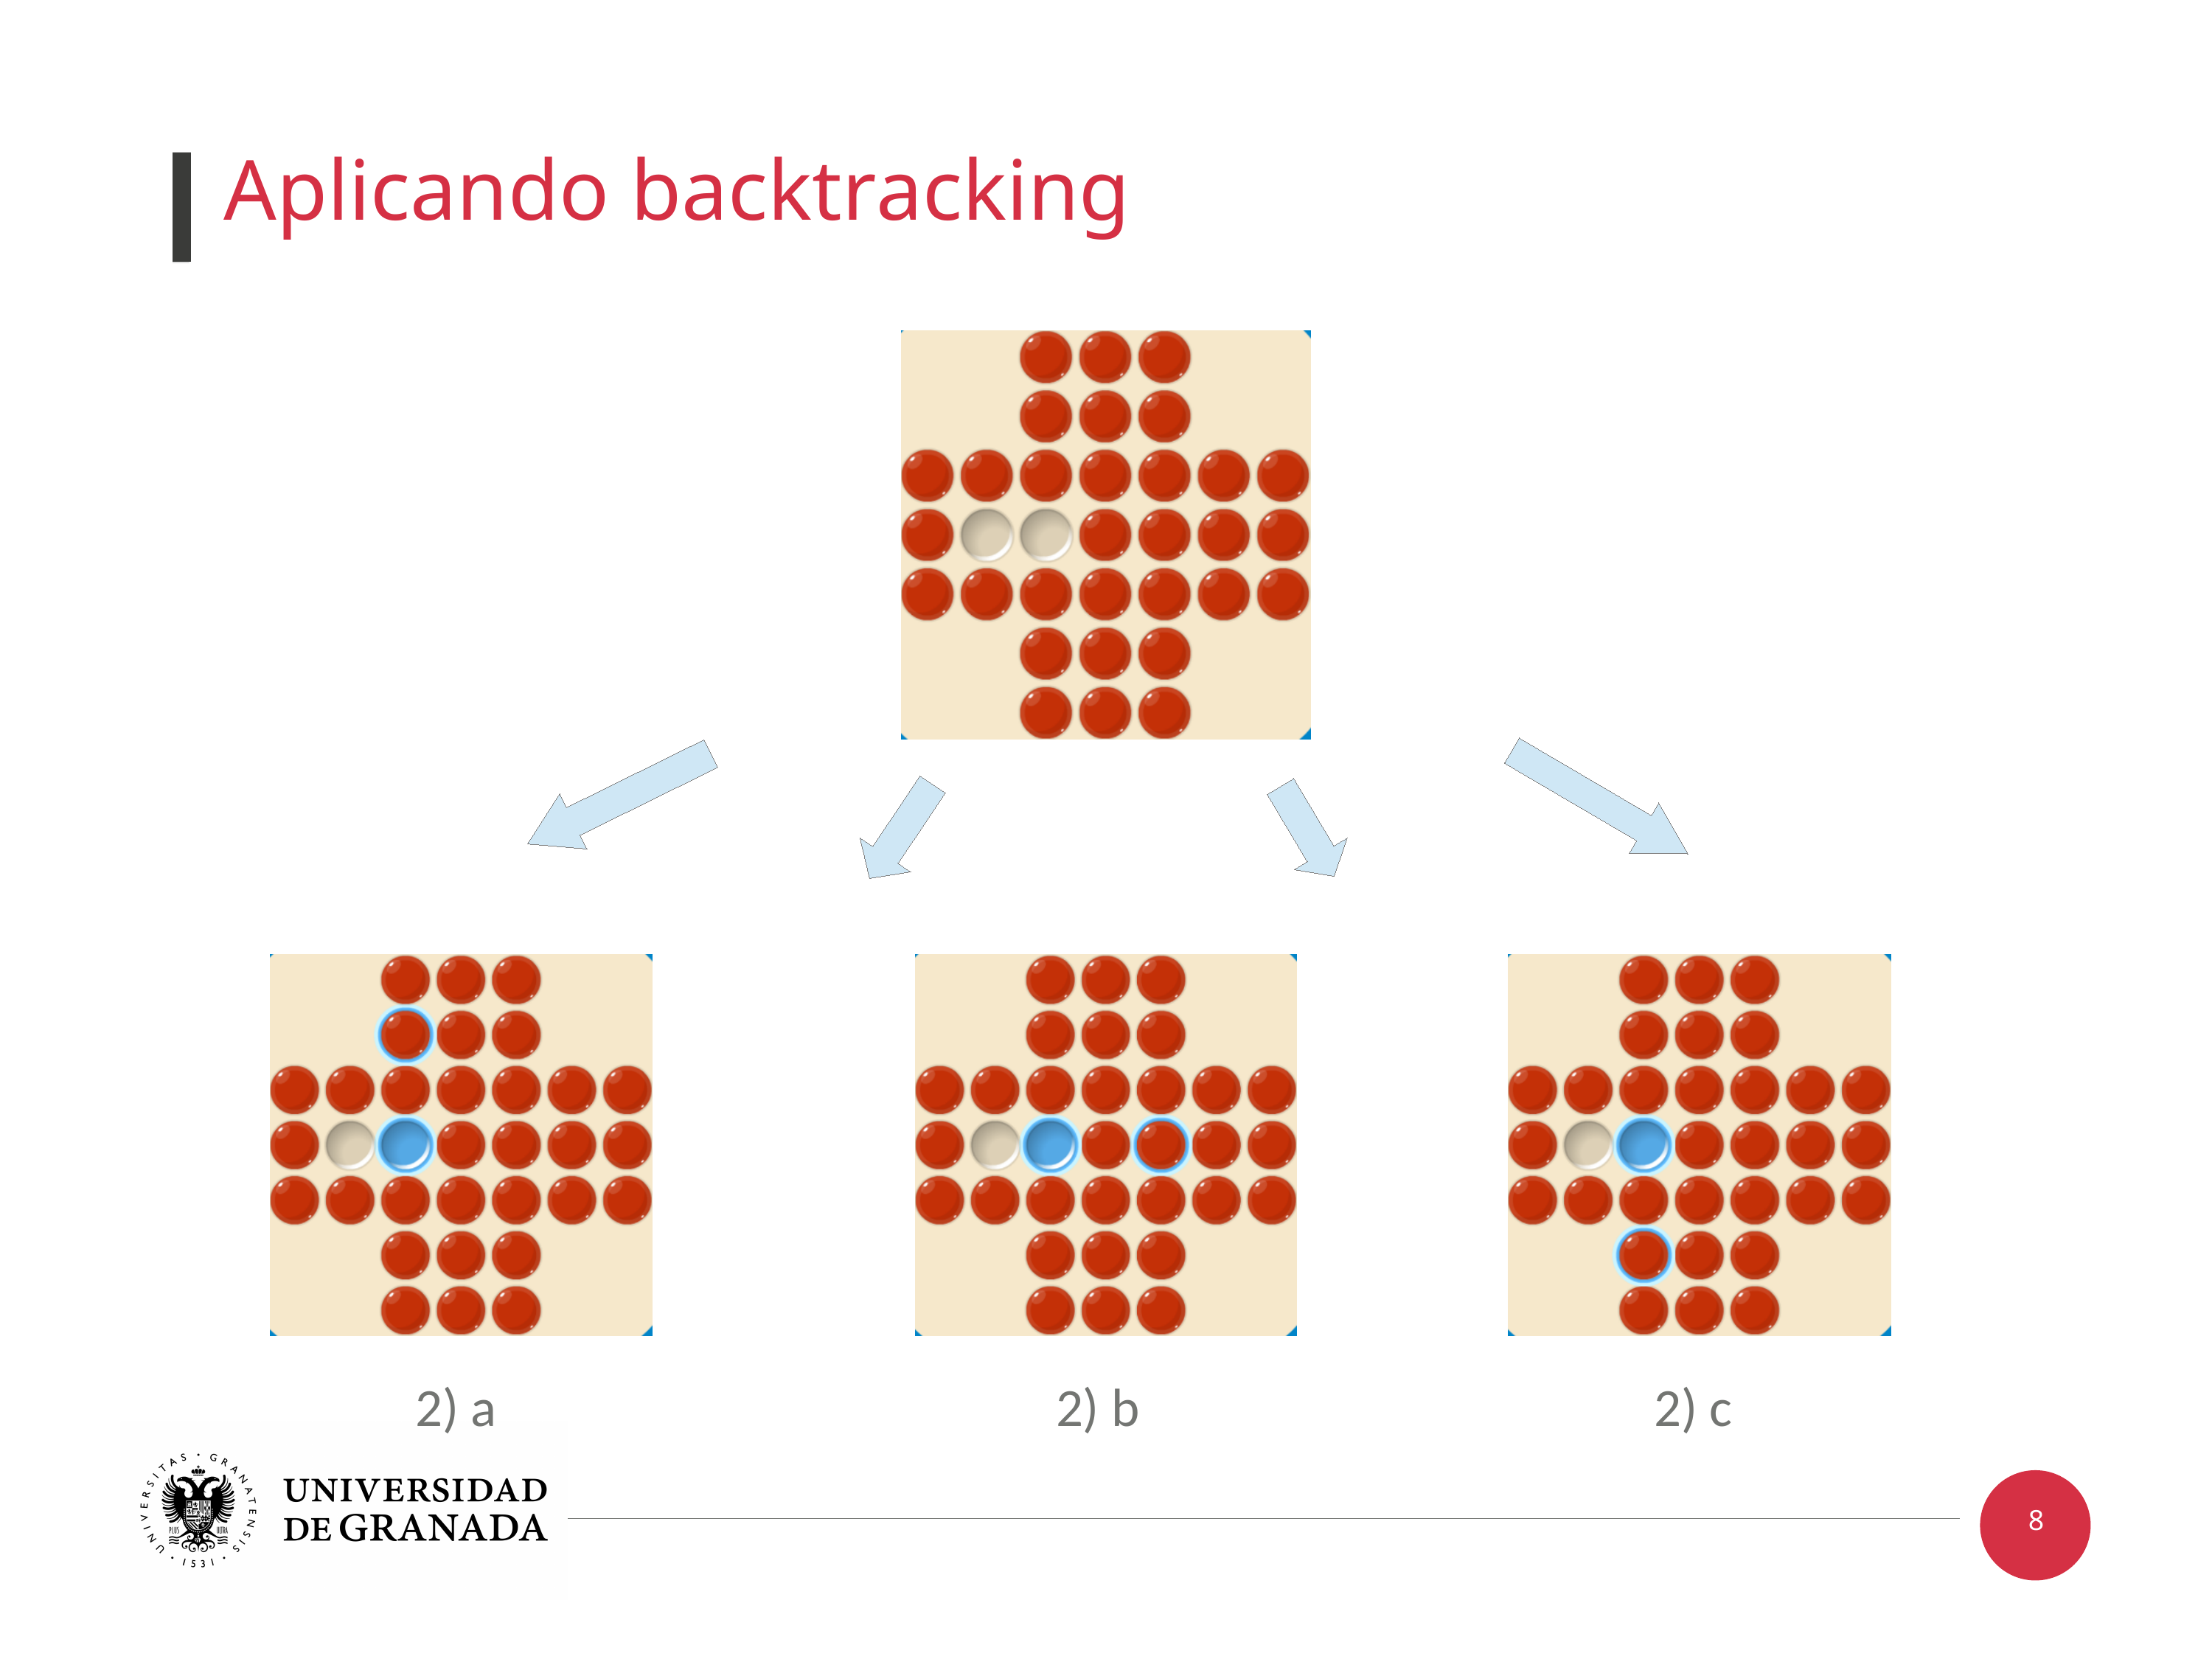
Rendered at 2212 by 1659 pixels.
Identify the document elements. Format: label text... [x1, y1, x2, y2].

picture [270, 954, 653, 1336]
text_box [173, 152, 191, 262]
picture [915, 954, 1297, 1336]
text_box Aplicando backtracking [212, 131, 2063, 243]
text_box [527, 740, 718, 849]
text_box [860, 776, 946, 879]
text_box [1267, 778, 1348, 877]
text_box 2) a [404, 1367, 518, 1443]
text_box 2) b [1045, 1367, 1167, 1443]
picture [901, 330, 1311, 740]
picture [1508, 954, 1891, 1336]
text_box 2) c [1643, 1367, 1756, 1443]
picture [120, 1421, 568, 1600]
text_box [1504, 737, 1688, 855]
